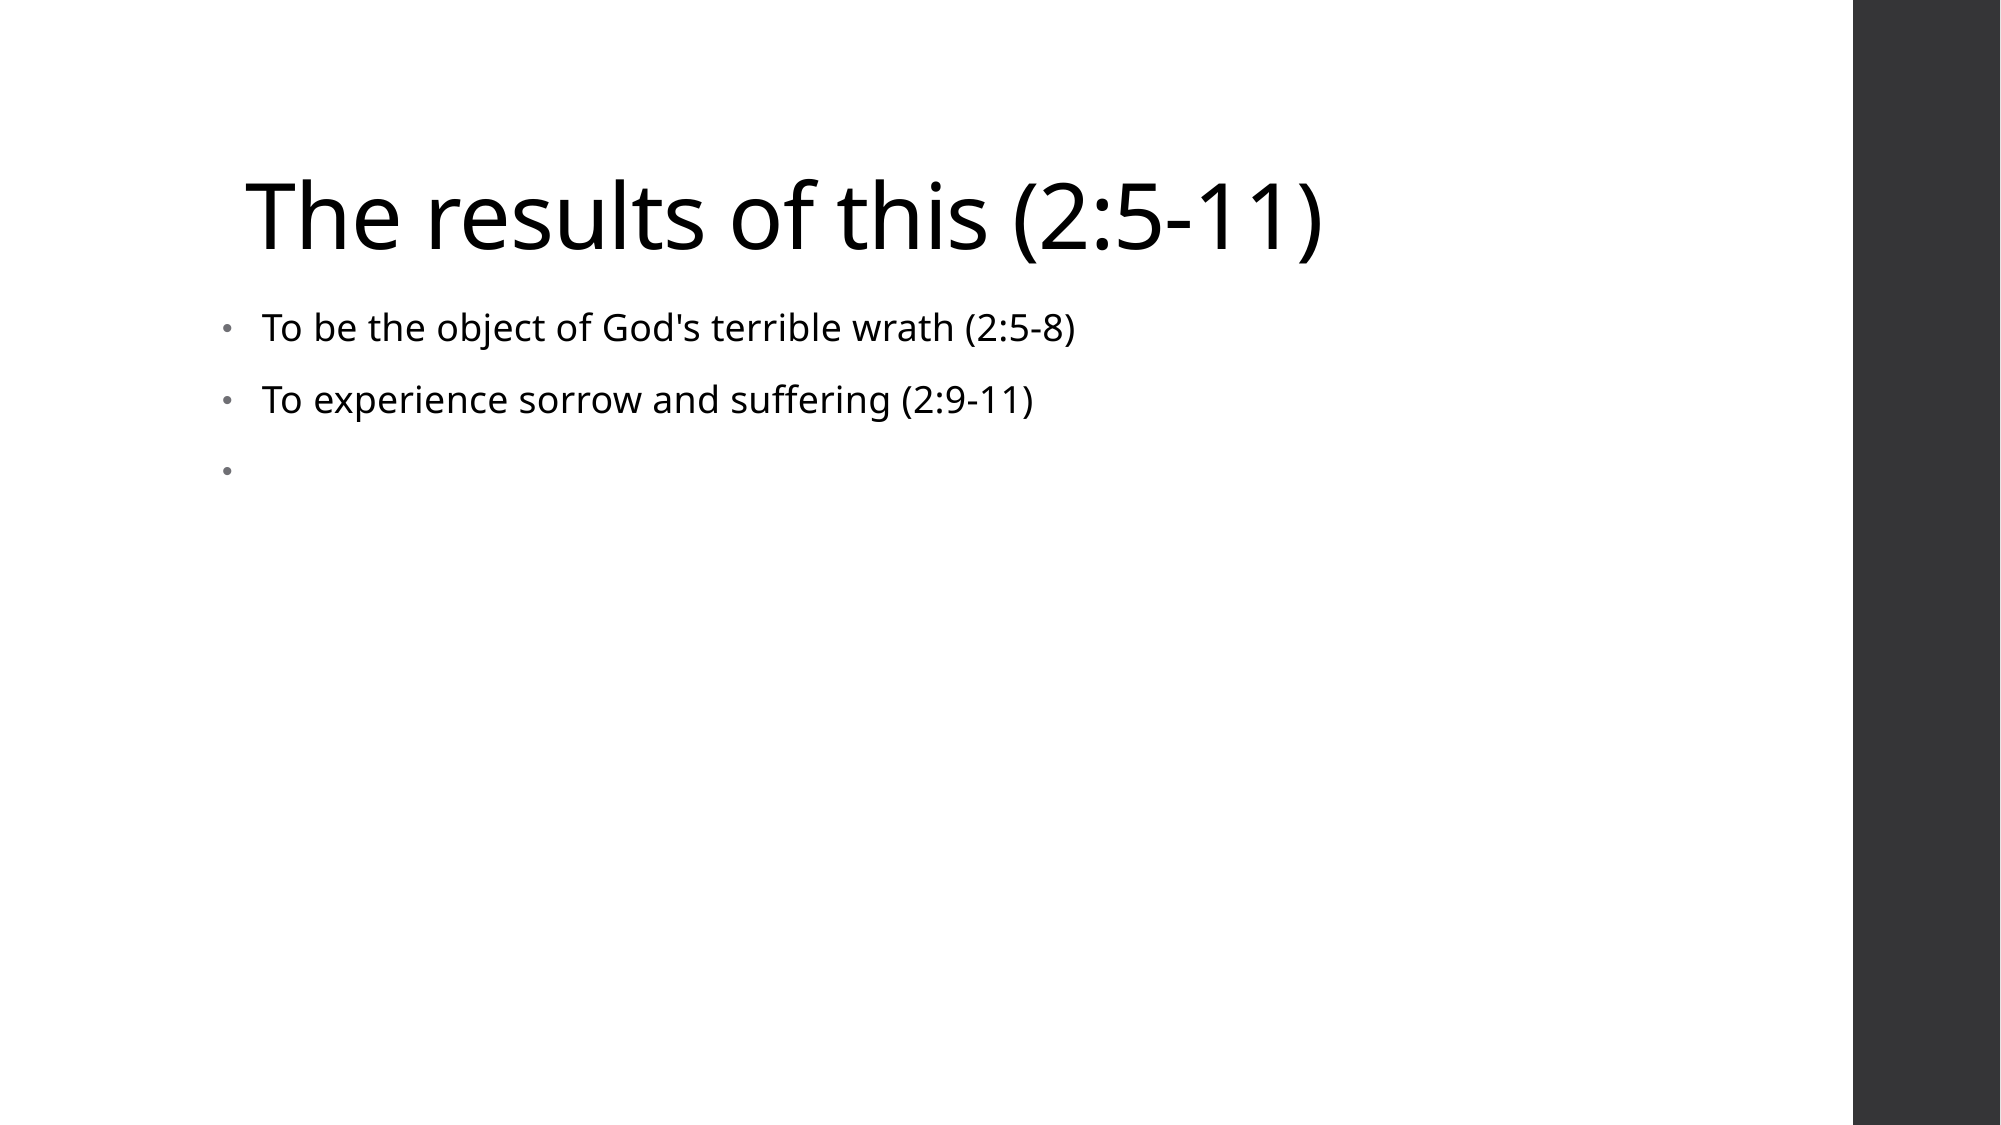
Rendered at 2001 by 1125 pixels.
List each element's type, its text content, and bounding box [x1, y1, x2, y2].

title The results of this (2:5-11) [206, 60, 1797, 278]
list To be the object of God's terrible wrath (2:5-8) To experience sorrow and suffering (2:9-11) [206, 299, 1617, 1014]
